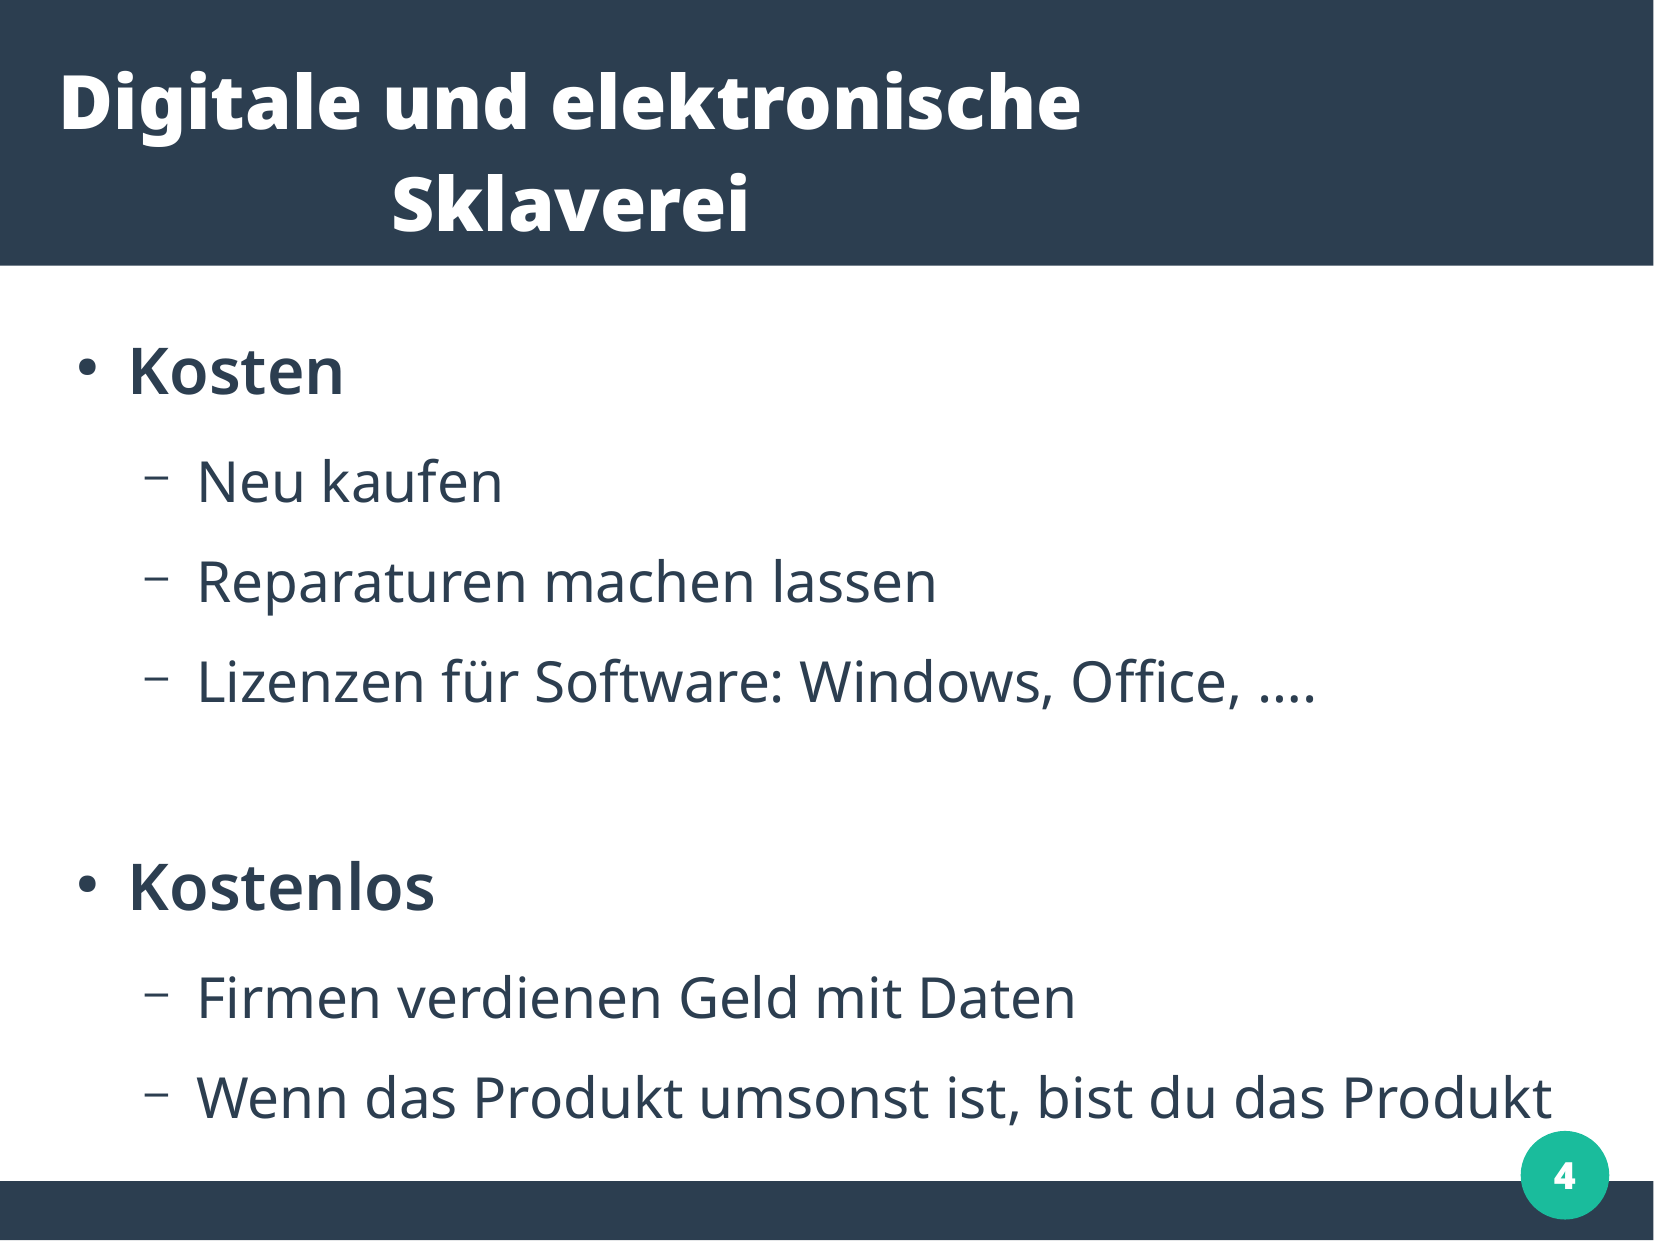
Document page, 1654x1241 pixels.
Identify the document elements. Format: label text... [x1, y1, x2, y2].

title Digitale und elektronische Sklaverei [59, 49, 1595, 207]
list Kosten Neu kaufen Reparaturen machen lassen Lizenzen für Software: Windows, Office, …. Kostenlos Firmen verdienen Geld mit Daten Wenn das Produkt umsonst ist, bist du das Produkt [59, 324, 1595, 1152]
